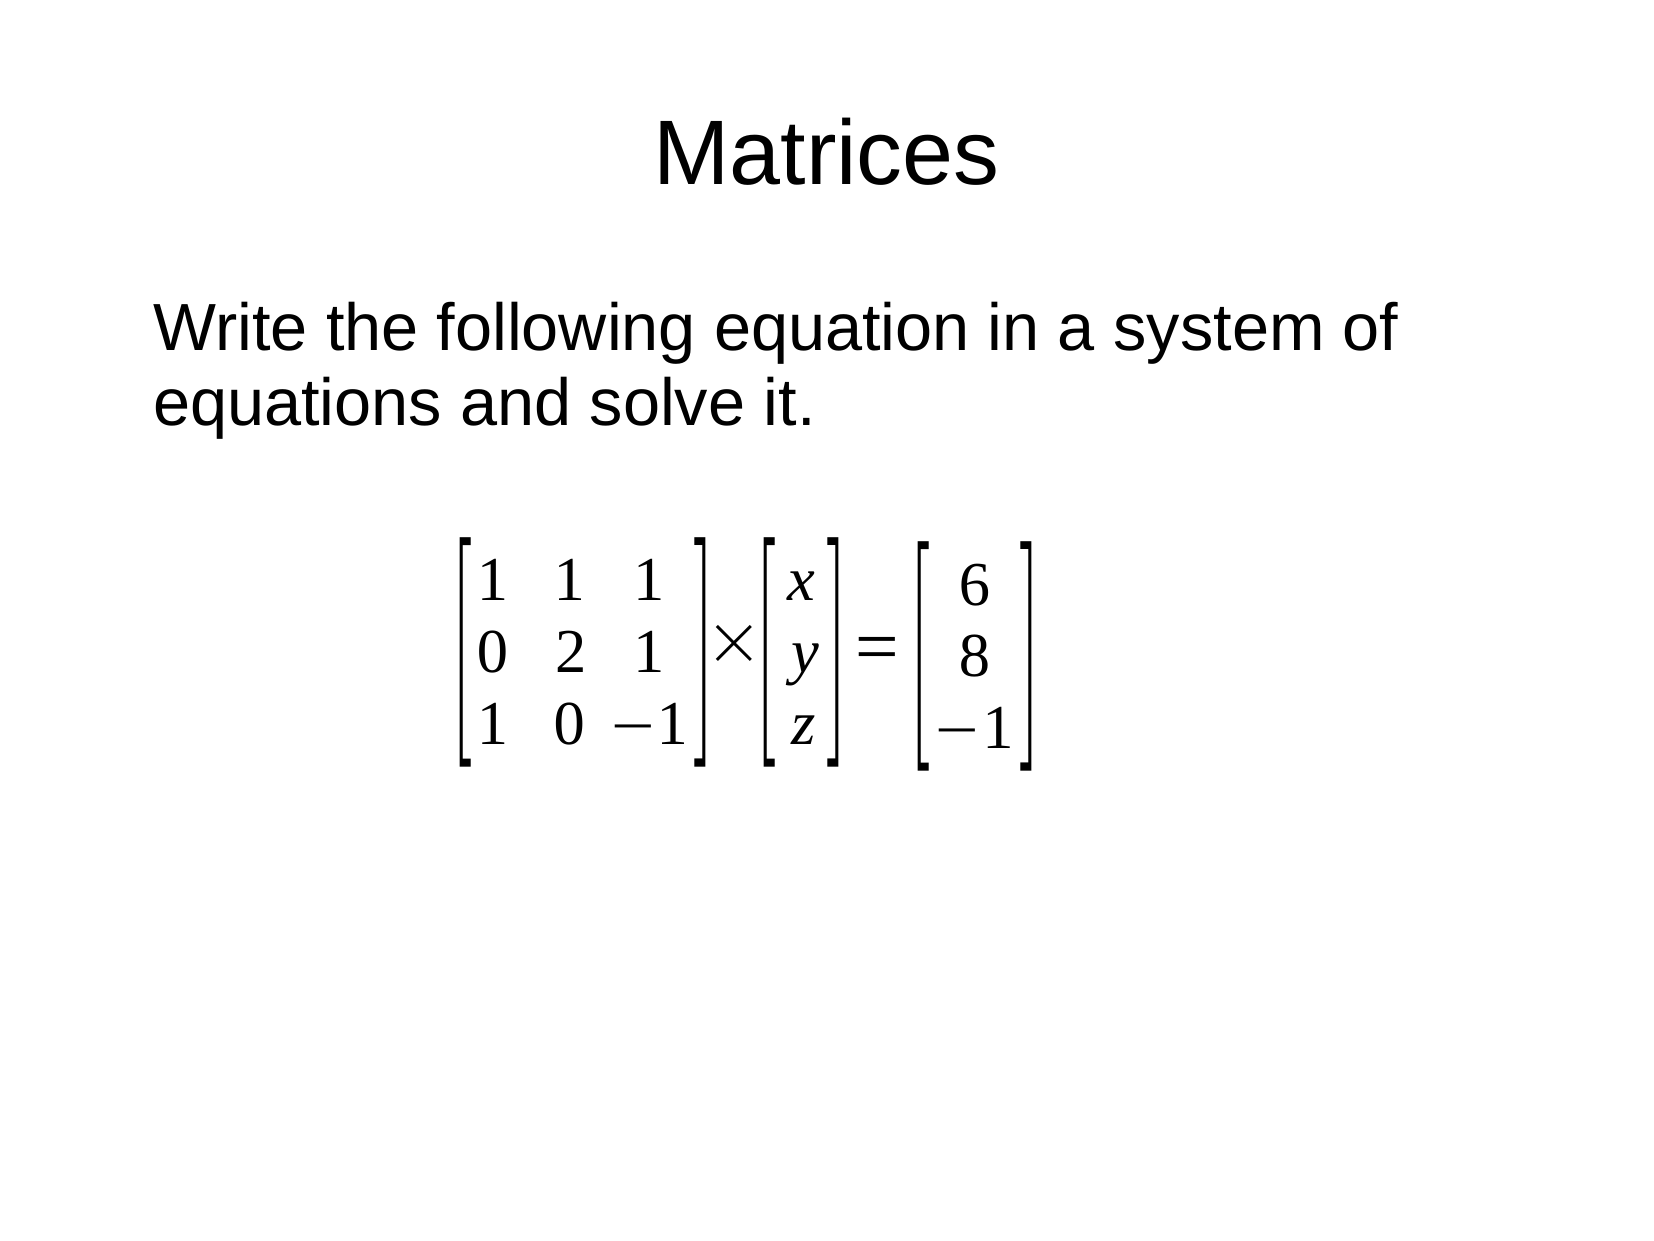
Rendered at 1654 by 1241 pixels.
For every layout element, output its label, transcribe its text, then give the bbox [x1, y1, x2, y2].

list Write the following equation in a system of equations and solve it. [82, 290, 1571, 1010]
title Matrices [82, 49, 1571, 257]
chart [448, 533, 1042, 773]
